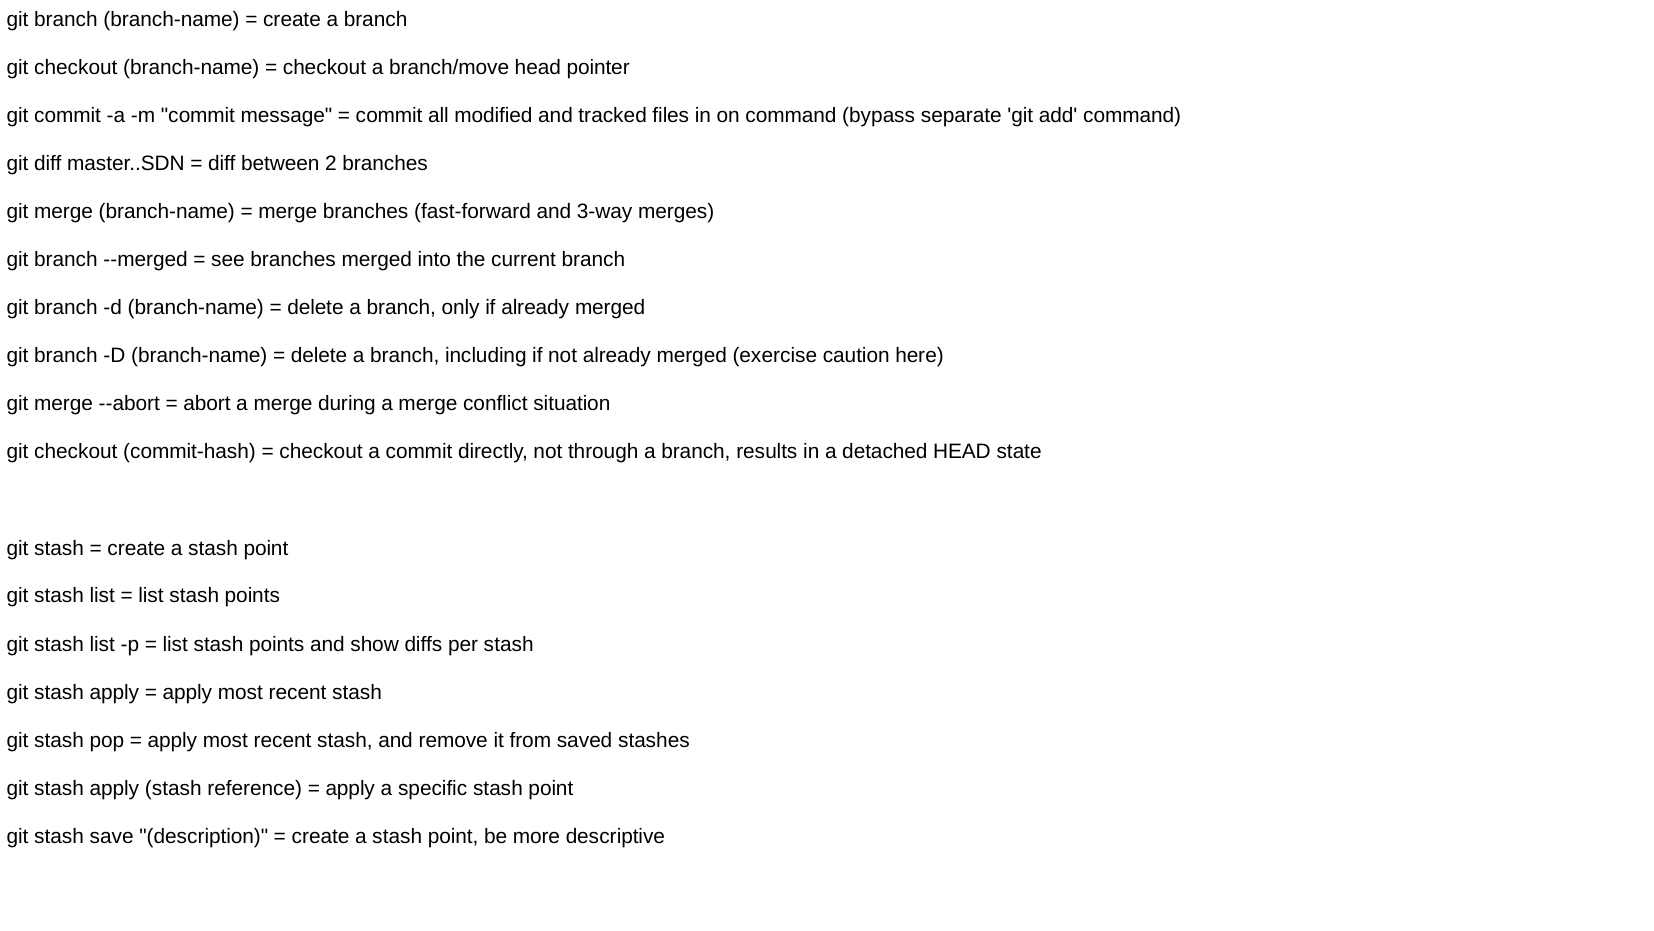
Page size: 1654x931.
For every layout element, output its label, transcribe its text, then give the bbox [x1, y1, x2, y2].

text_box git branch (branch-name) = create a branch git checkout (branch-name) = checkout a branch/move head pointer git commit -a -m "commit message" = commit all modified and tracked files in on command (bypass separate 'git add' command) git diff master..SDN = diff between 2 branches git merge (branch-name) = merge branches (fast-forward and 3-way merges) git branch --merged = see branches merged into the current branch git branch -d (branch-name) = delete a branch, only if already merged git branch -D (branch-name) = delete a branch, including if not already merged (exercise caution here) git merge --abort = abort a merge during a merge conflict situation git checkout (commit-hash) = checkout a commit directly, not through a branch, results in a detached HEAD state git stash = create a stash point git stash list = list stash points git stash list -p = list stash points and show diffs per stash git stash apply = apply most recent stash git stash pop = apply most recent stash, and remove it from saved stashes git stash apply (stash reference) = apply a specific stash point git stash save "(description)" = create a stash point, be more descriptive [0, 0, 1654, 916]
